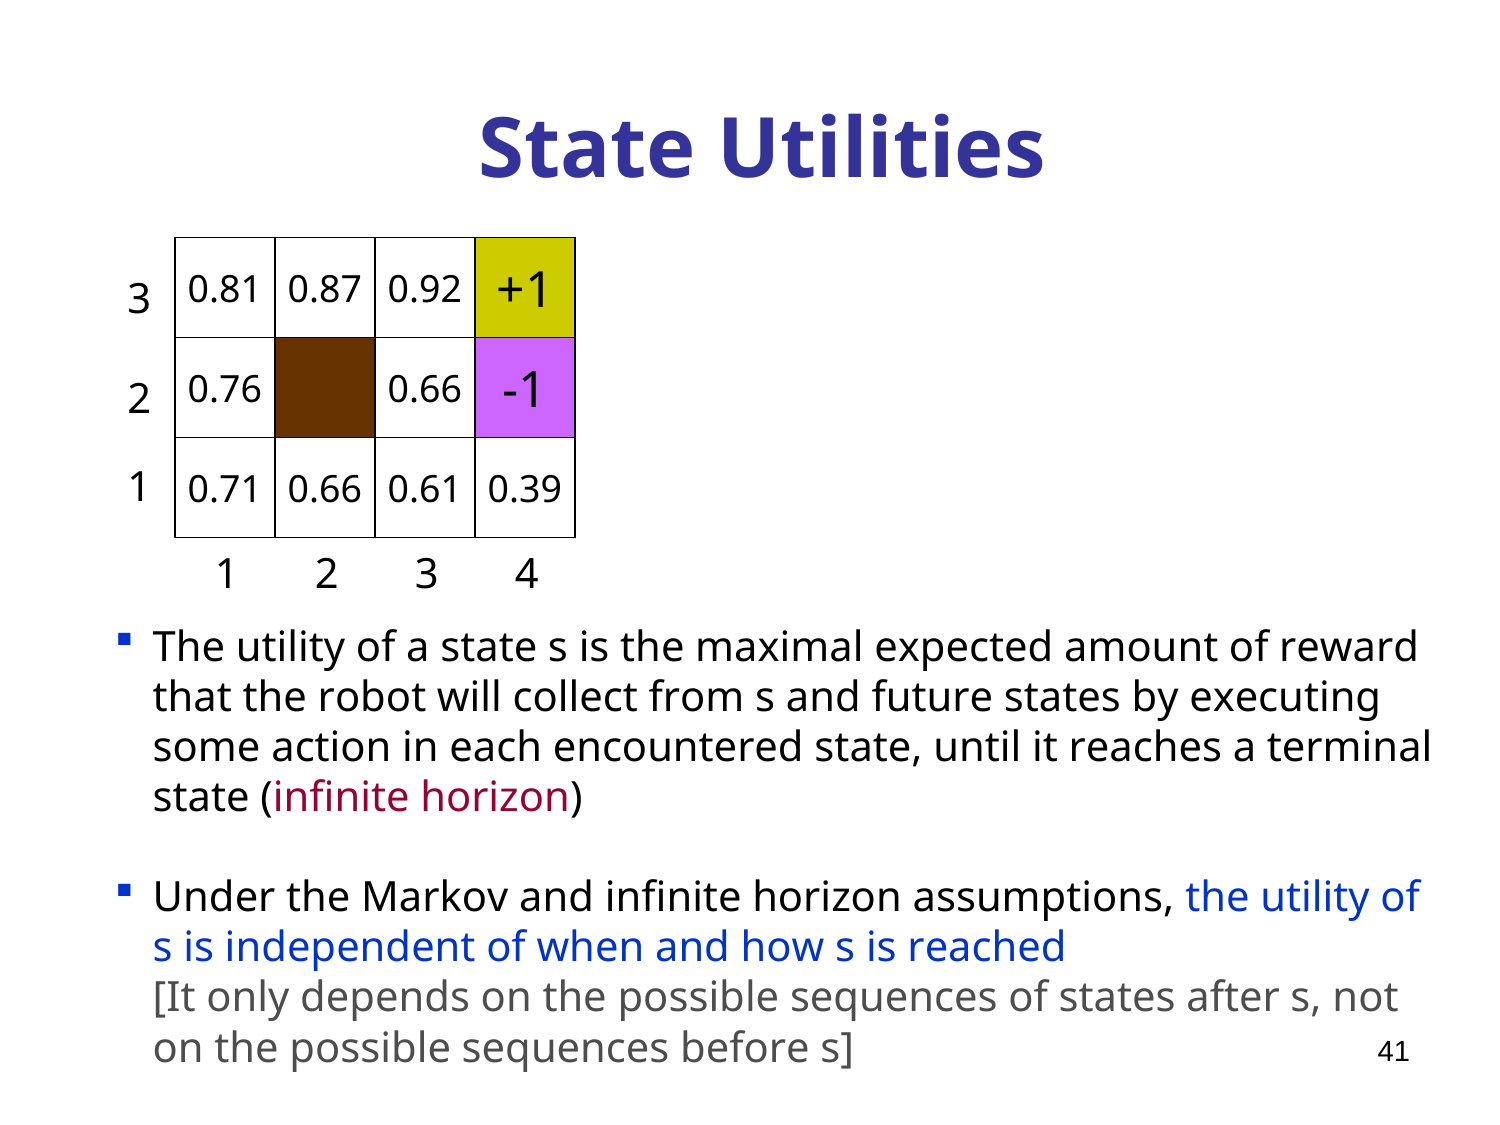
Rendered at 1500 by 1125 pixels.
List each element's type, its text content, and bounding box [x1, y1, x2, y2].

text_box 0.66 [276, 437, 375, 538]
text_box 4 [500, 539, 554, 605]
text_box 0.92 [374, 237, 475, 338]
text_box +1 [475, 237, 576, 337]
text_box <number> [1074, 1024, 1426, 1103]
text_box 1 [112, 451, 167, 518]
text_box 0.81 [174, 237, 276, 338]
text_box 2 [300, 539, 354, 605]
text_box 0.87 [276, 237, 374, 338]
text_box 3 [112, 264, 167, 330]
text_box 0.61 [375, 437, 475, 538]
text_box 0.76 [174, 338, 276, 438]
title State Utilities [99, 49, 1425, 238]
text_box The utility of a state s is the maximal expected amount of reward that the robot will collect from s and future states by executing some action in each encountered state, until it reaches a terminal state (infinite horizon) Under the Markov and infinite horizon assumptions, the utility of s is independent of when and how s is reached [It only depends on the possible sequences of states after s, not on the possible sequences before s] [99, 612, 1451, 1125]
text_box 0.39 [475, 437, 576, 538]
text_box 0.66 [374, 338, 475, 437]
text_box 2 [112, 364, 167, 430]
text_box [276, 338, 374, 437]
text_box 0.71 [174, 438, 276, 538]
text_box 3 [399, 539, 454, 605]
text_box 1 [200, 539, 254, 605]
text_box -1 [475, 337, 576, 437]
